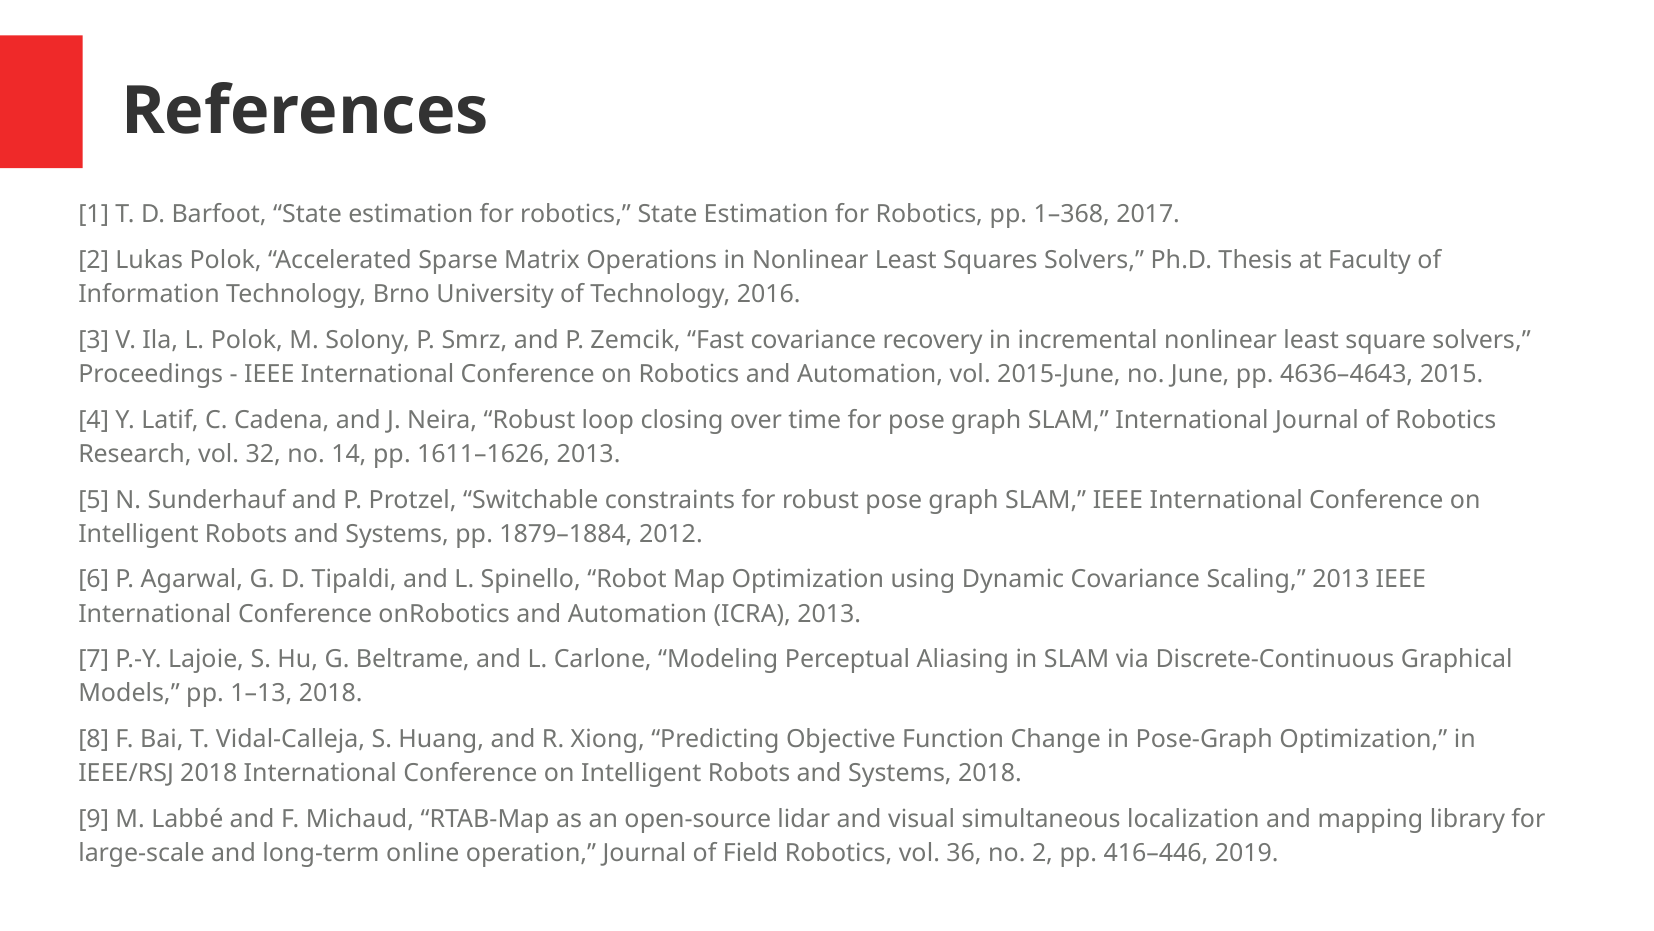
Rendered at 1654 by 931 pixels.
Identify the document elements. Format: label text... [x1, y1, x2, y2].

text_box [1] T. D. Barfoot, “State estimation for robotics,” State Estimation for Robotics, pp. 1–368, 2017. [2] Lukas Polok, “Accelerated Sparse Matrix Operations in Nonlinear Least Squares Solvers,” Ph.D. Thesis at Faculty of Information Technology, Brno University of Technology, 2016. [3] V. Ila, L. Polok, M. Solony, P. Smrz, and P. Zemcik, “Fast covariance recovery in incremental nonlinear least square solvers,” Proceedings - IEEE International Conference on Robotics and Automation, vol. 2015-June, no. June, pp. 4636–4643, 2015. [4] Y. Latif, C. Cadena, and J. Neira, “Robust loop closing over time for pose graph SLAM,” International Journal of Robotics Research, vol. 32, no. 14, pp. 1611–1626, 2013. [5] N. Sunderhauf and P. Protzel, “Switchable constraints for robust pose graph SLAM,” IEEE International Conference on Intelligent Robots and Systems, pp. 1879–1884, 2012. [6] P. Agarwal, G. D. Tipaldi, and L. Spinello, “Robot Map Optimization using Dynamic Covariance Scaling,” 2013 IEEE International Conference onRobotics and Automation (ICRA), 2013. [7] P.-Y. Lajoie, S. Hu, G. Beltrame, and L. Carlone, “Modeling Perceptual Aliasing in SLAM via Discrete-Continuous Graphical Models,” pp. 1–13, 2018. [8] F. Bai, T. Vidal-Calleja, S. Huang, and R. Xiong, “Predicting Objective Function Change in Pose-Graph Optimization,” in IEEE/RSJ 2018 International Conference on Intelligent Robots and Systems, 2018. [9] M. Labbé and F. Michaud, “RTAB-Map as an open-source lidar and visual simultaneous localization and mapping library for large-scale and long-term online operation,” Journal of Field Robotics, vol. 36, no. 2, pp. 416–446, 2019. [78, 188, 1560, 839]
text_box References [106, 59, 504, 154]
